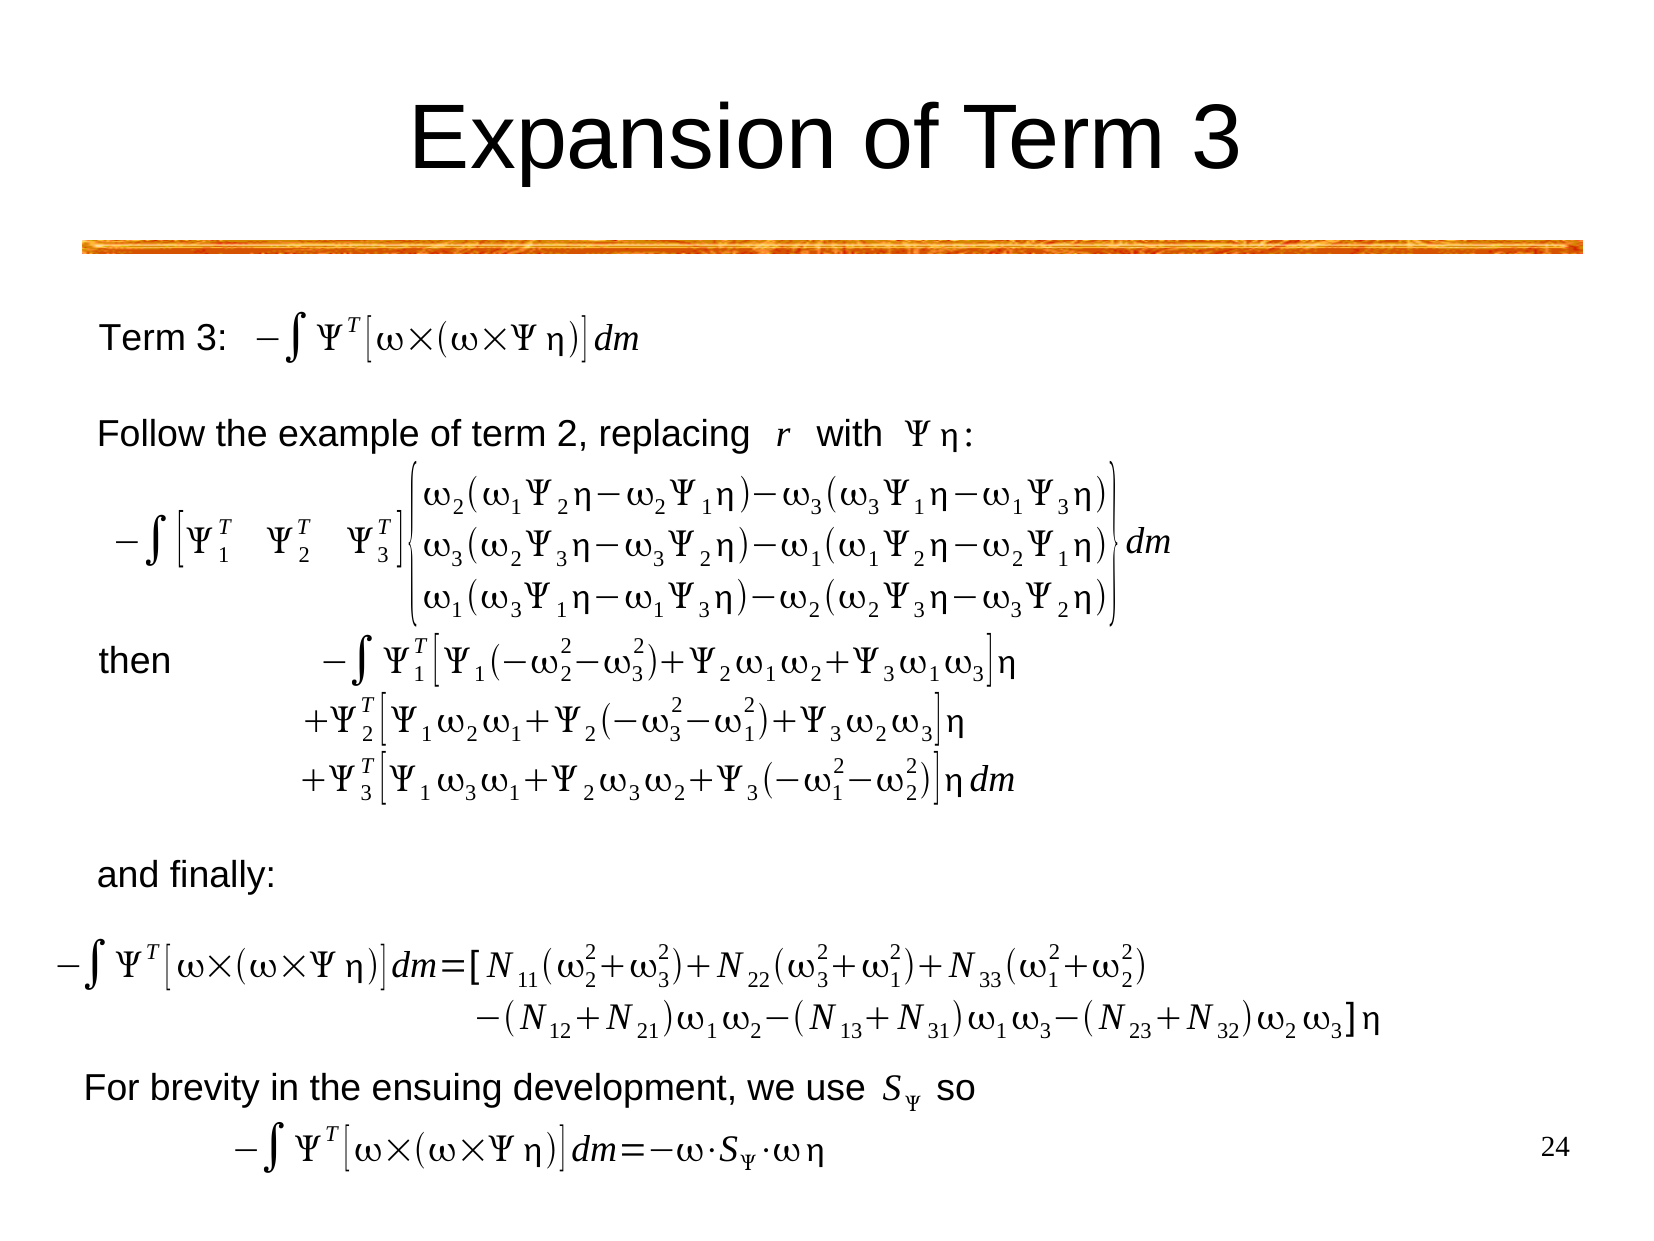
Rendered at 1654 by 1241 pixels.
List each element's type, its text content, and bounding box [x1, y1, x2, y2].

title Expansion of Term 3 [82, 56, 1571, 218]
chart [77, 1067, 983, 1178]
chart [90, 309, 1179, 896]
picture [82, 240, 1583, 254]
chart [47, 937, 1388, 1044]
